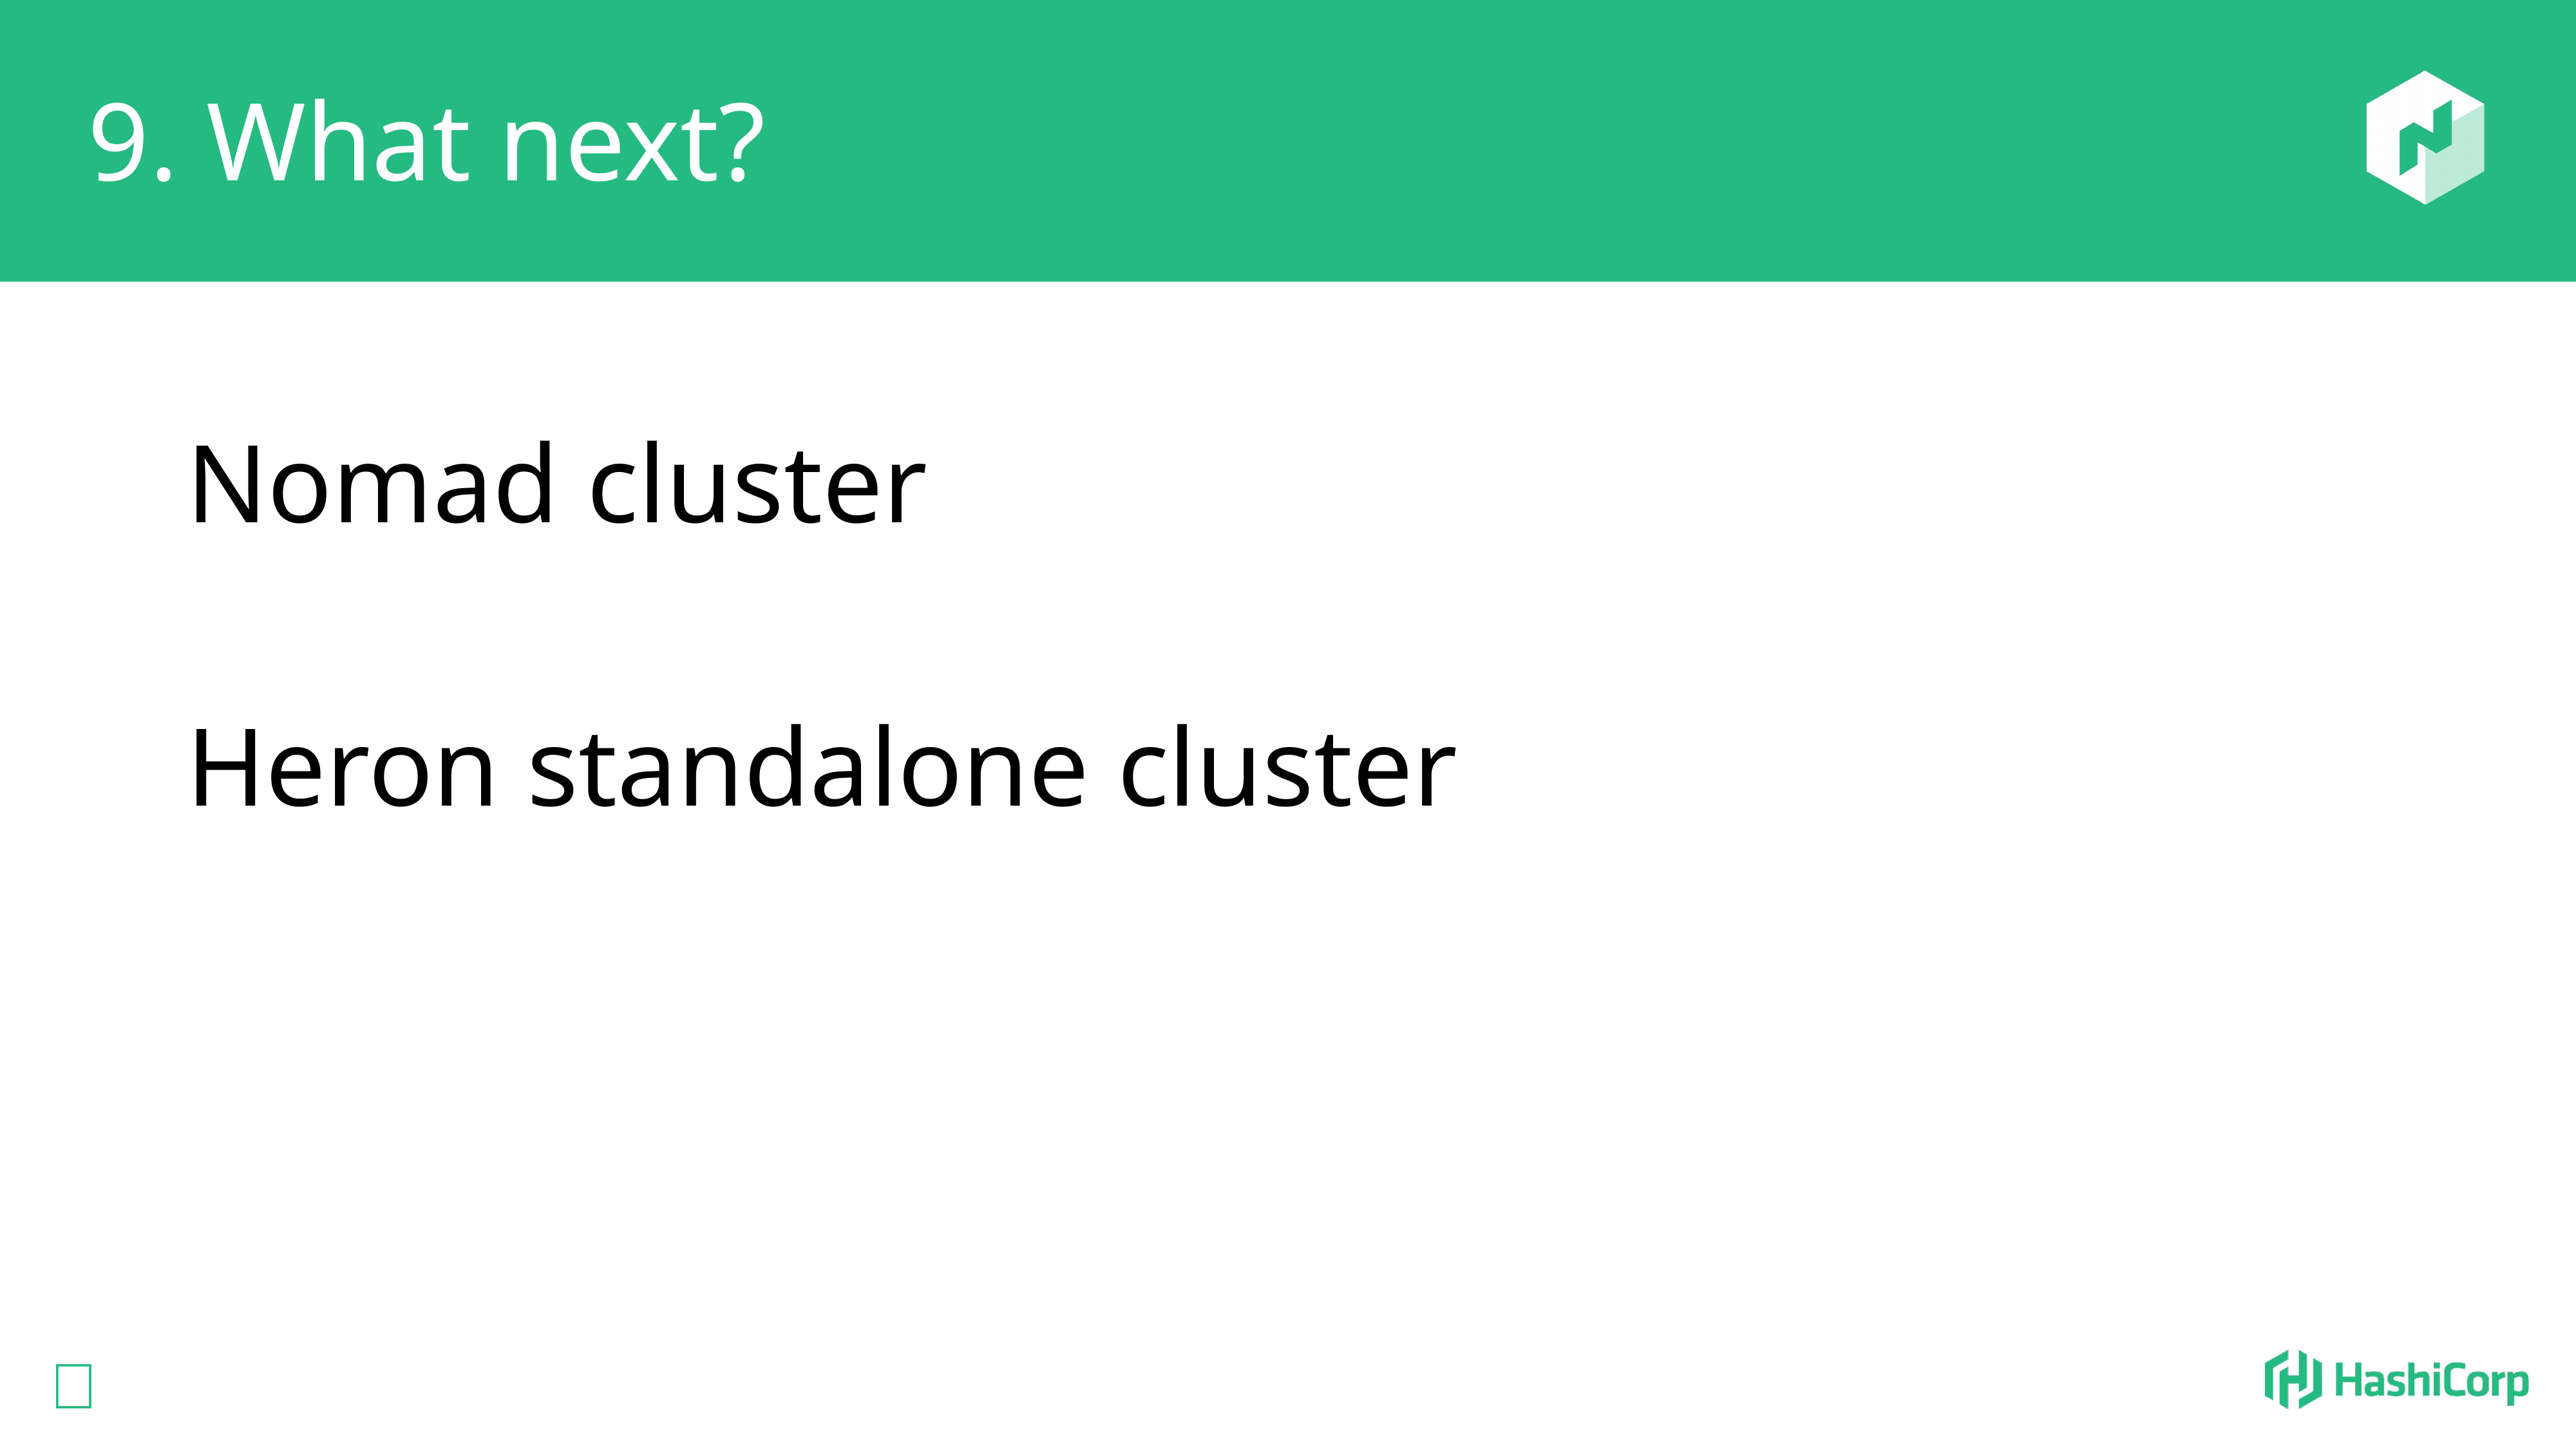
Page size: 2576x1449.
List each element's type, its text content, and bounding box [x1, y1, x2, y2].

title 9. What next? [82, 37, 2313, 238]
picture [2358, 70, 2493, 205]
list Nomad cluster Heron standalone cluster [186, 402, 2387, 1141]
picture [2265, 1349, 2529, 1410]
